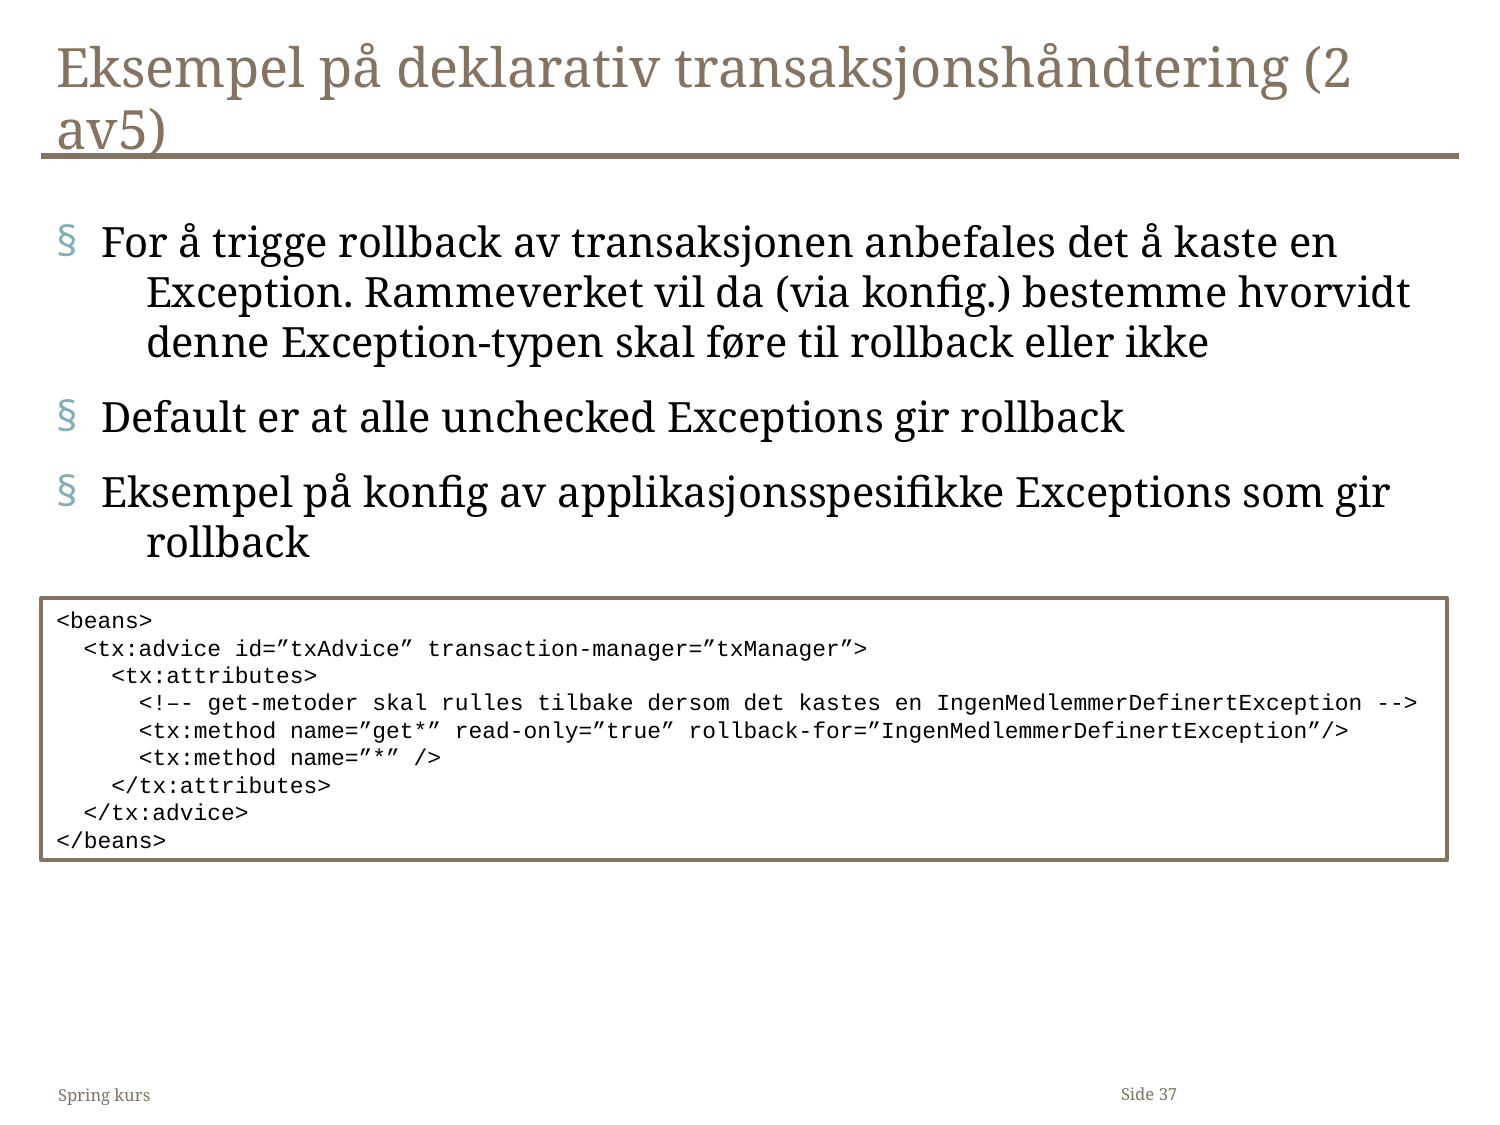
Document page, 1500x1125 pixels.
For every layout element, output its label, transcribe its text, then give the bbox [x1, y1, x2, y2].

text_box Spring kurs [43, 1065, 751, 1125]
list For å trigge rollback av transaksjonen anbefales det å kaste en Exception. Rammeverket vil da (via konfig.) bestemme hvorvidt denne Exception-typen skal føre til rollback eller ikke Default er at alle unchecked Exceptions gir rollback Eksempel på konfig av applikasjonsspesifikke Exceptions som gir rollback [41, 208, 1455, 1005]
text_box Side <number> [1105, 1065, 1457, 1125]
text_box <beans> <tx:advice id=”txAdvice” transaction-manager=”txManager”> <tx:attributes> <!–- get-metoder skal rulles tilbake dersom det kastes en IngenMedlemmerDefinertException --> <tx:method name=”get*” read-only=”true” rollback-for=”IngenMedlemmerDefinertException”/> <tx:method name=”*” /> </tx:attributes> </tx:advice> </beans> [41, 598, 1447, 861]
title Eksempel på deklarativ transaksjonshåndtering (2 av5) [40, 27, 1459, 146]
